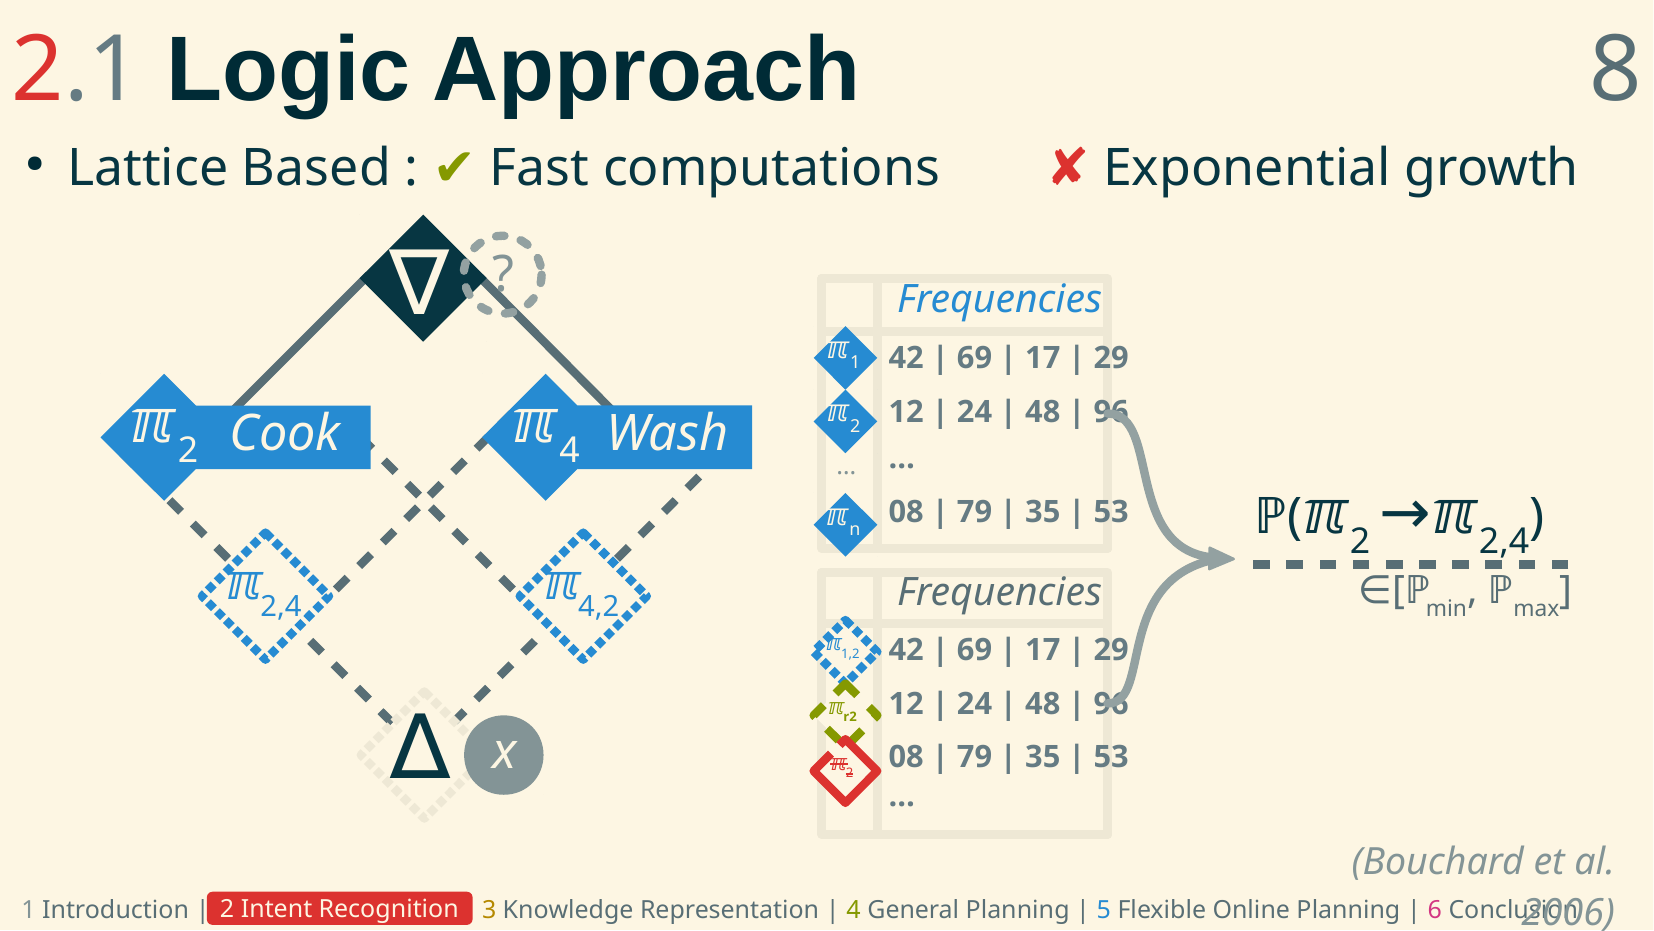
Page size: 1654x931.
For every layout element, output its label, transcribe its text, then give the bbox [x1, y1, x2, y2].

text_box 2 Intent Recognition [206, 891, 473, 925]
picture [100, 214, 1601, 839]
text_box (Bouchard et al. 2006) [1246, 826, 1630, 880]
title 2.1 Logic Approach [11, 11, 1501, 119]
list Lattice Based : ✔ Fast computations ✘ Exponential growth [11, 129, 1642, 213]
